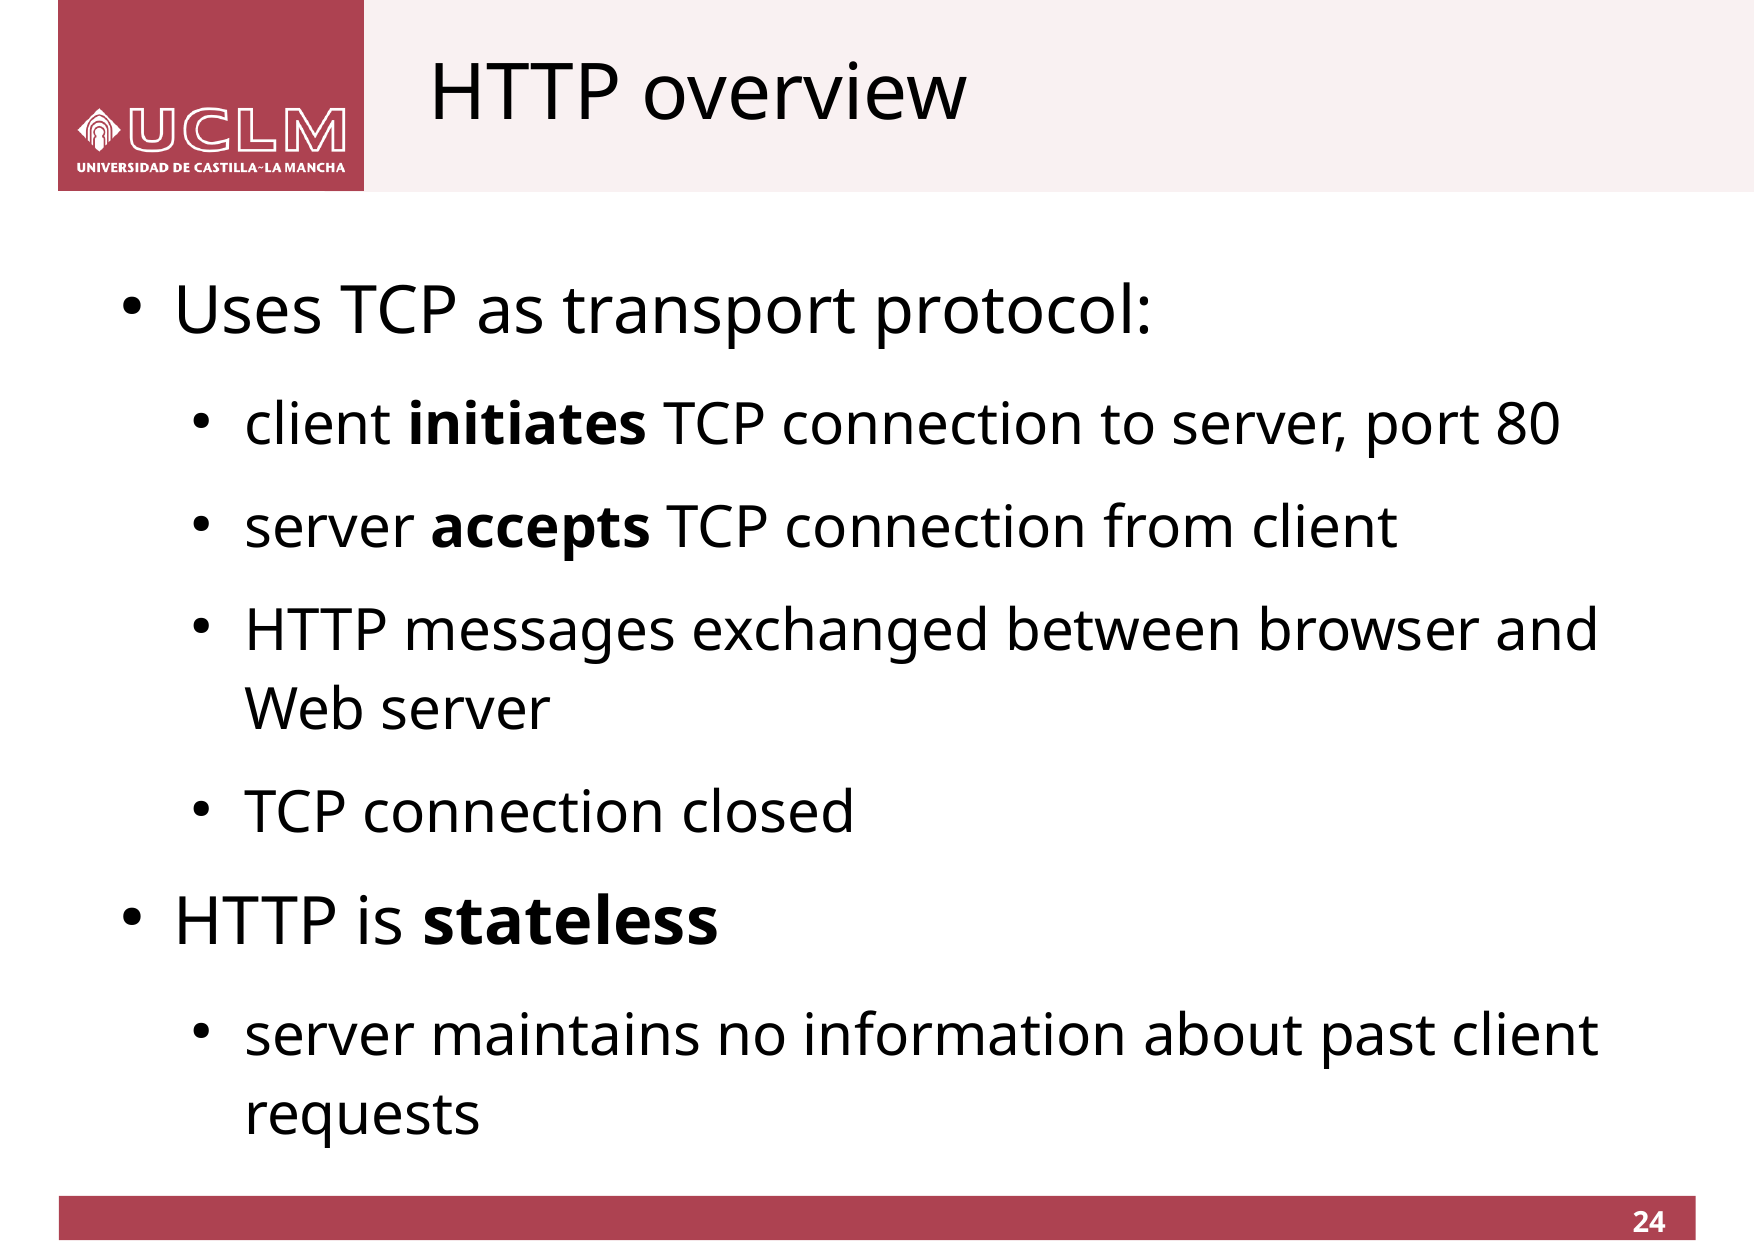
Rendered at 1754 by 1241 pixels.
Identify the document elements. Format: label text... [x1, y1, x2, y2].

picture [58, 0, 364, 191]
list Uses TCP as transport protocol: client initiates TCP connection to server, port 80 server accepts TCP connection from client HTTP messages exchanged between browser and Web server TCP connection closed HTTP is stateless server maintains no information about past client requests [87, 254, 1667, 1022]
title HTTP overview [413, 0, 1667, 198]
